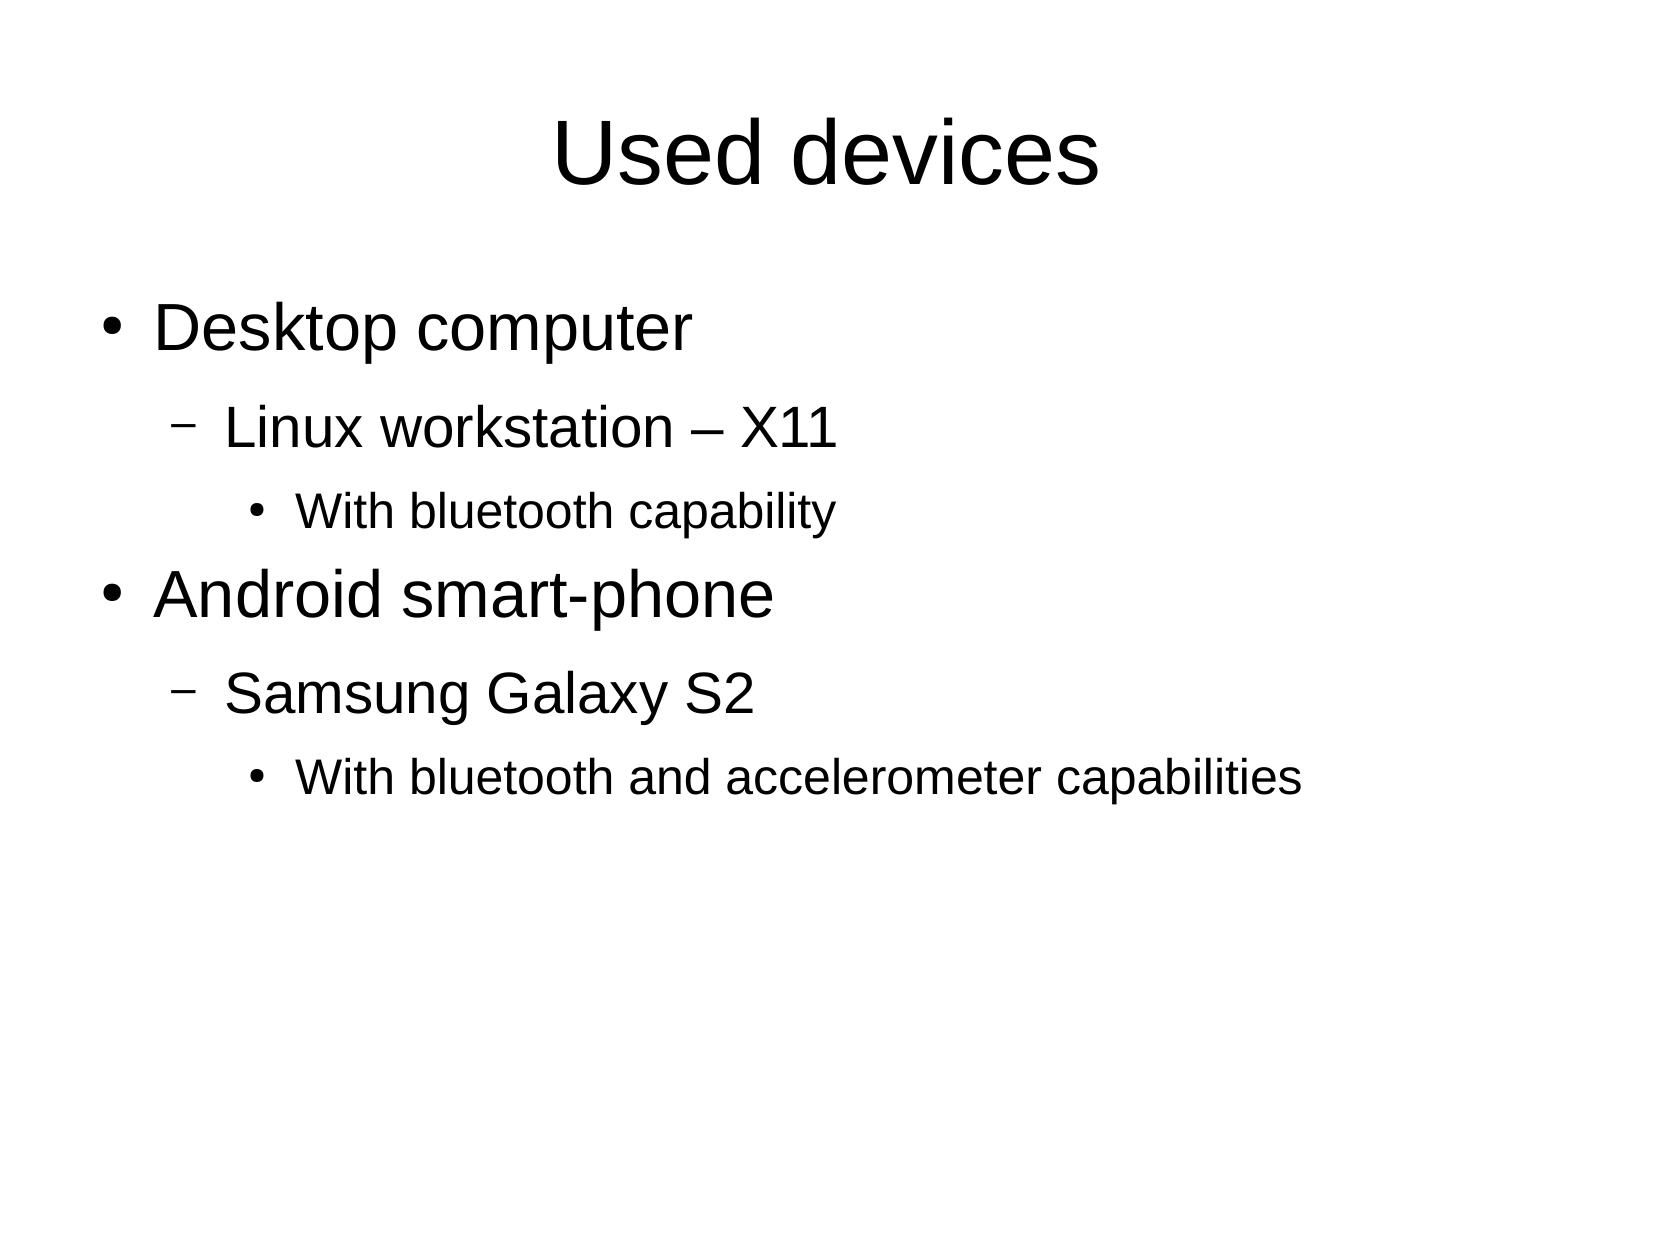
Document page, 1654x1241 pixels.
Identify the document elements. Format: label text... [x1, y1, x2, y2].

list Desktop computer Linux workstation – X11 With bluetooth capability Android smart-phone Samsung Galaxy S2 With bluetooth and accelerometer capabilities [82, 290, 1538, 1010]
title Used devices [82, 49, 1571, 257]
